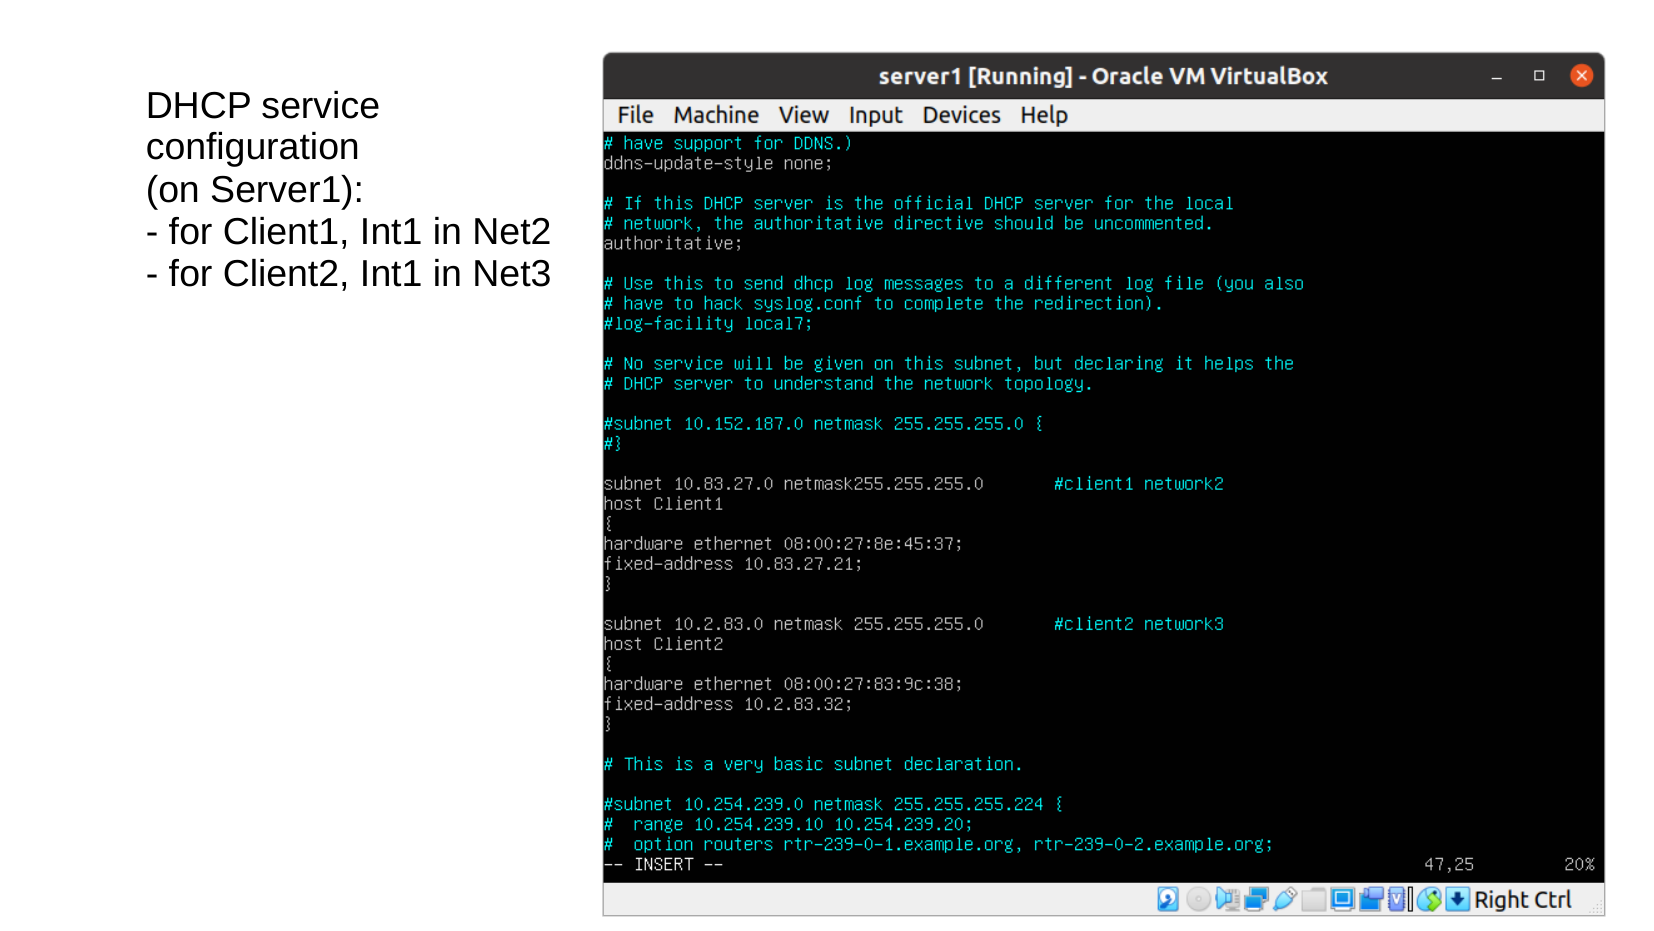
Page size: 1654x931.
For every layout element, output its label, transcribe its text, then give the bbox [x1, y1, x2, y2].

title DHCP service configuration (on Server1): - for Client1, Int1 in Net2 - for Client2, Int1 in Net3 [75, 84, 591, 295]
picture [591, 43, 1617, 928]
